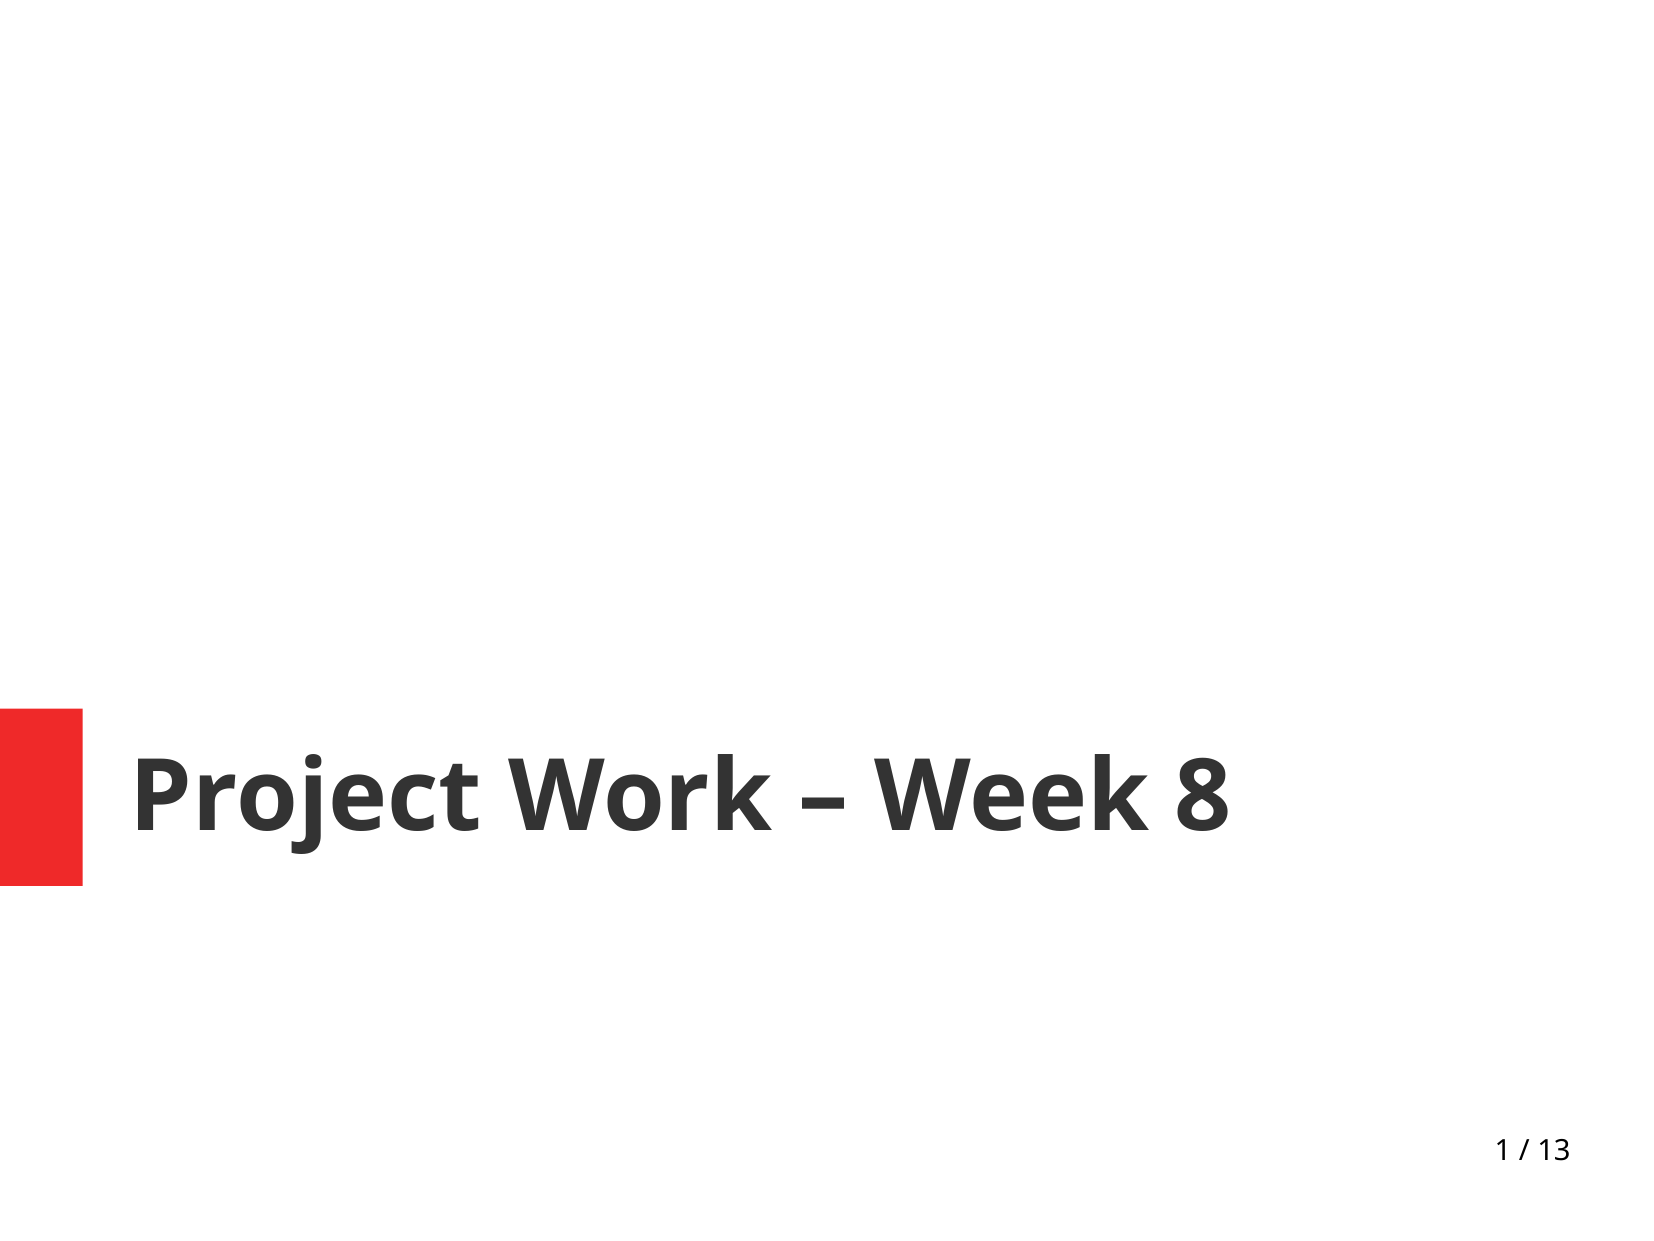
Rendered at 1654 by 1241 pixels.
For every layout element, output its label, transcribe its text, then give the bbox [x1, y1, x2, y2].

title Project Work – Week 8 [129, 655, 1536, 928]
